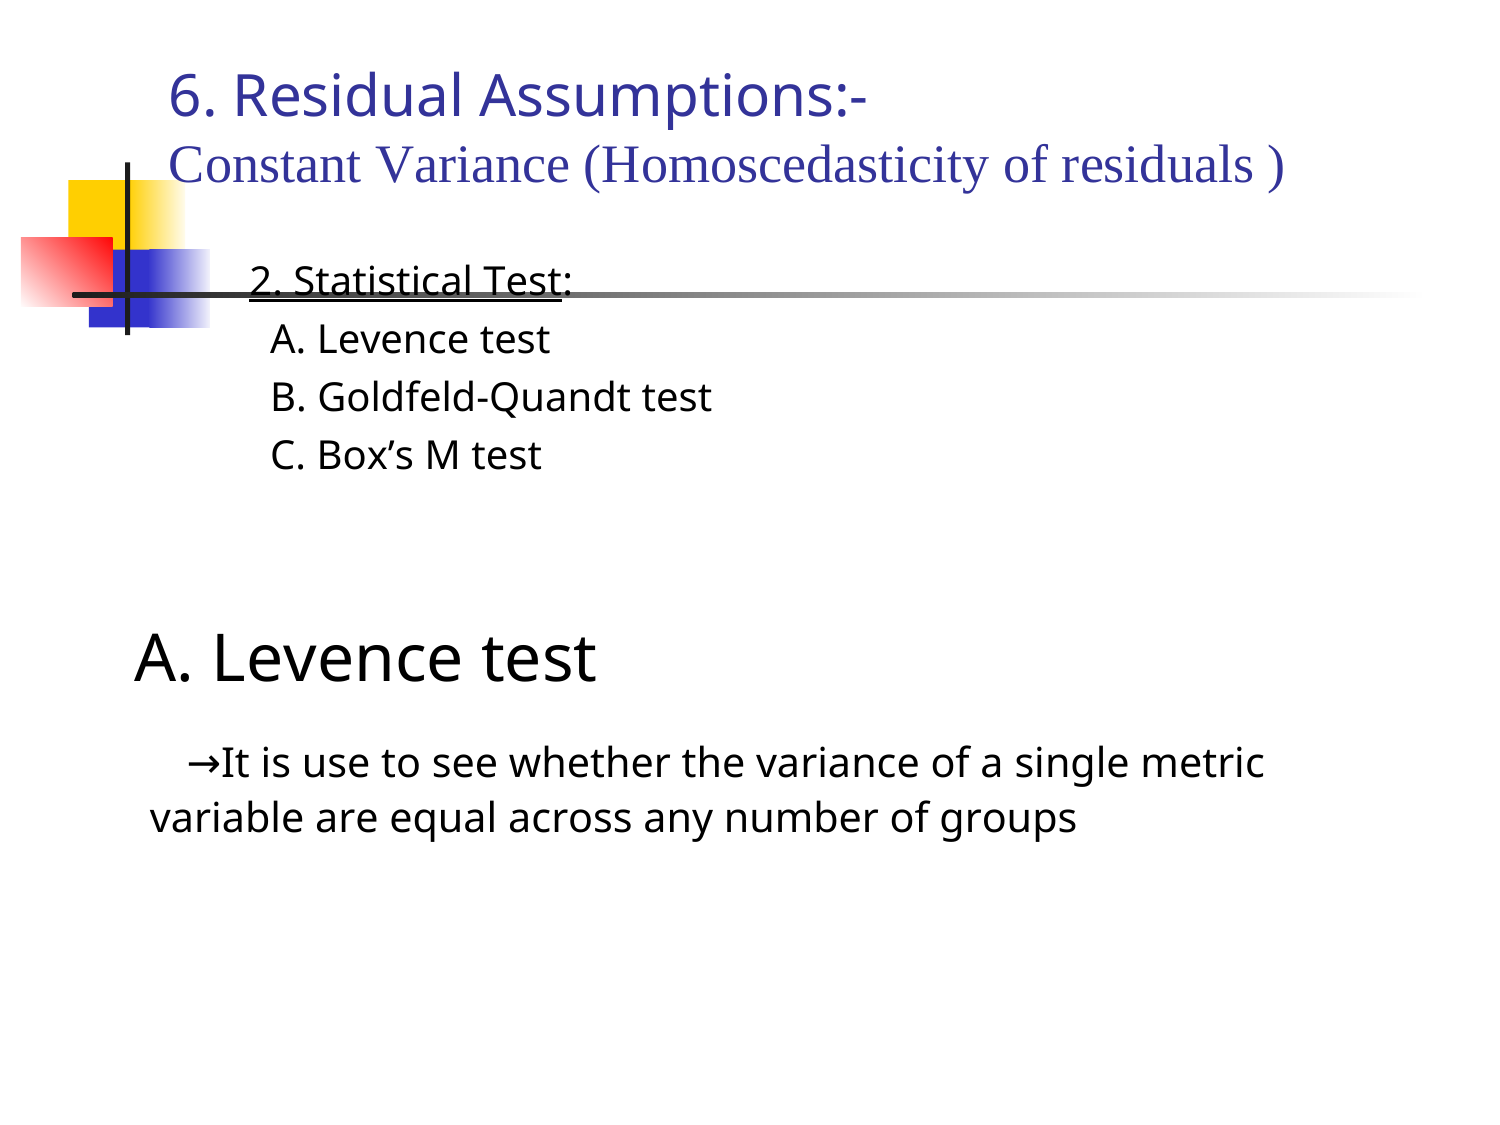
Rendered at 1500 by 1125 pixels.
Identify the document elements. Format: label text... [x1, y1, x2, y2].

list 2. Statistical Test: A. Levence test B. Goldfeld-Quandt test C. Box’s M test [200, 248, 1323, 544]
list A. Levence test →It is use to see whether the variance of a single metric variable are equal across any number of groups [47, 608, 1477, 851]
title 6. Residual Assumptions:- Constant Variance (Homoscedasticity of residuals ) [154, 50, 1430, 201]
